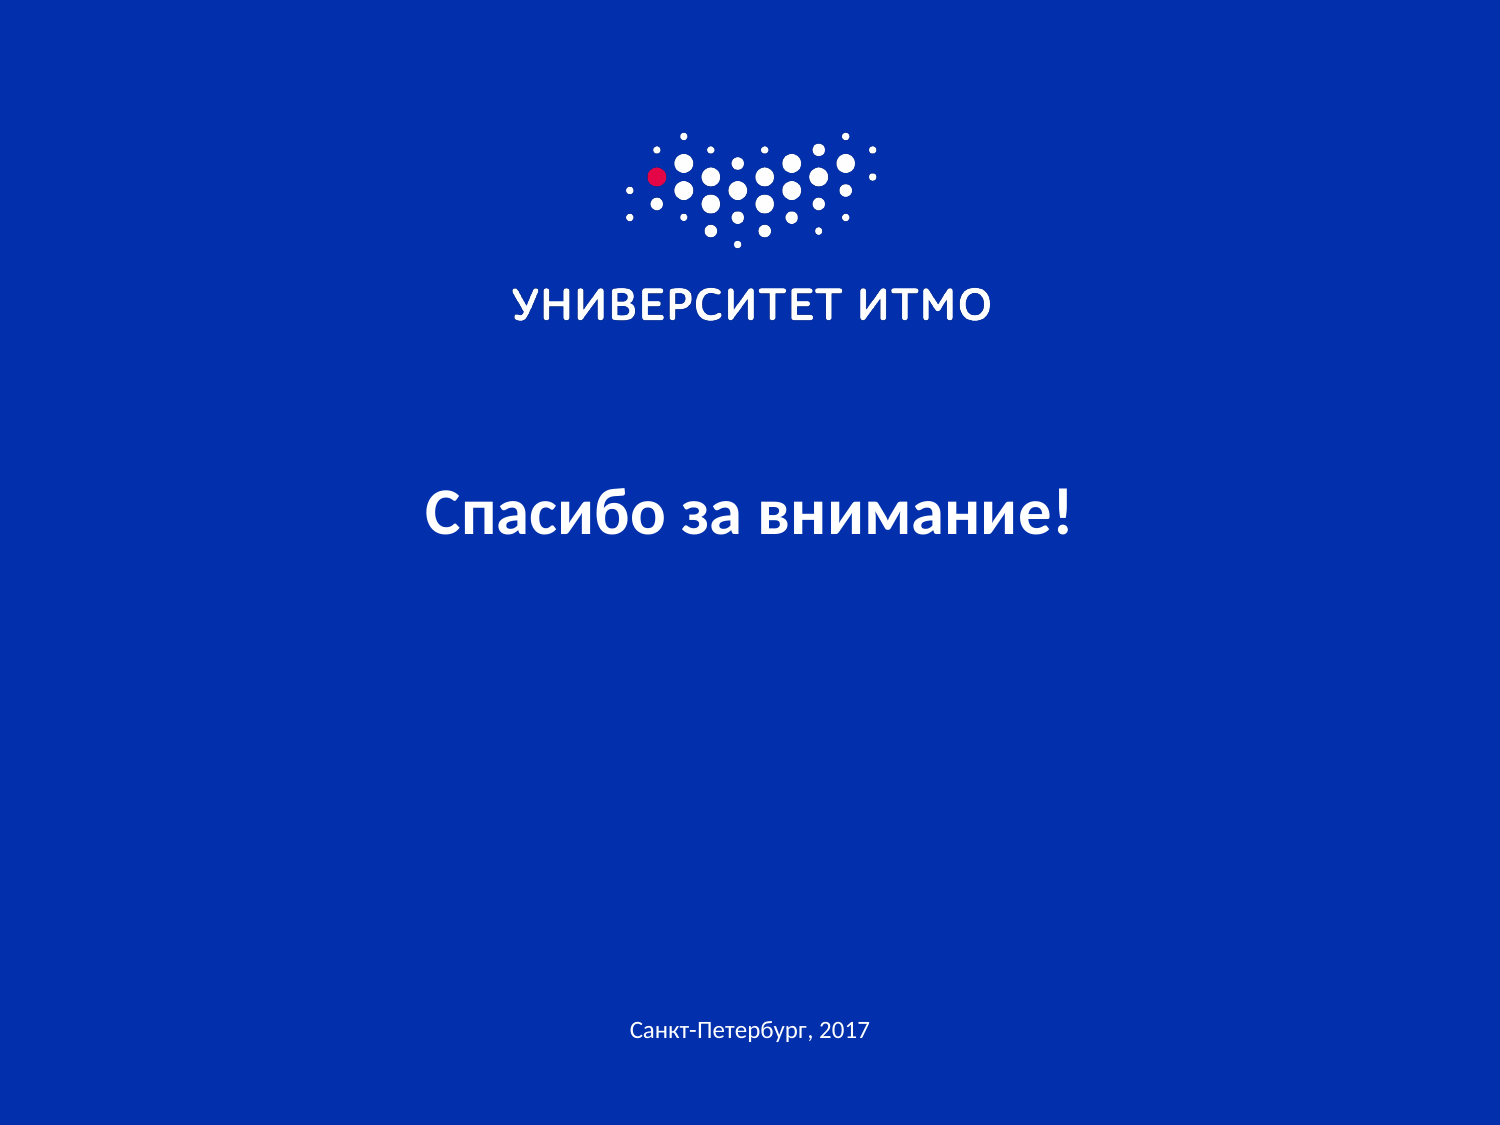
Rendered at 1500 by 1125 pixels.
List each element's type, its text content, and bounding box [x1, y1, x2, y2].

picture [506, 125, 994, 328]
text_box Санкт-Петербург, 2017 [225, 1006, 1276, 1057]
text_box Спасибо за внимание! [75, 439, 1426, 576]
